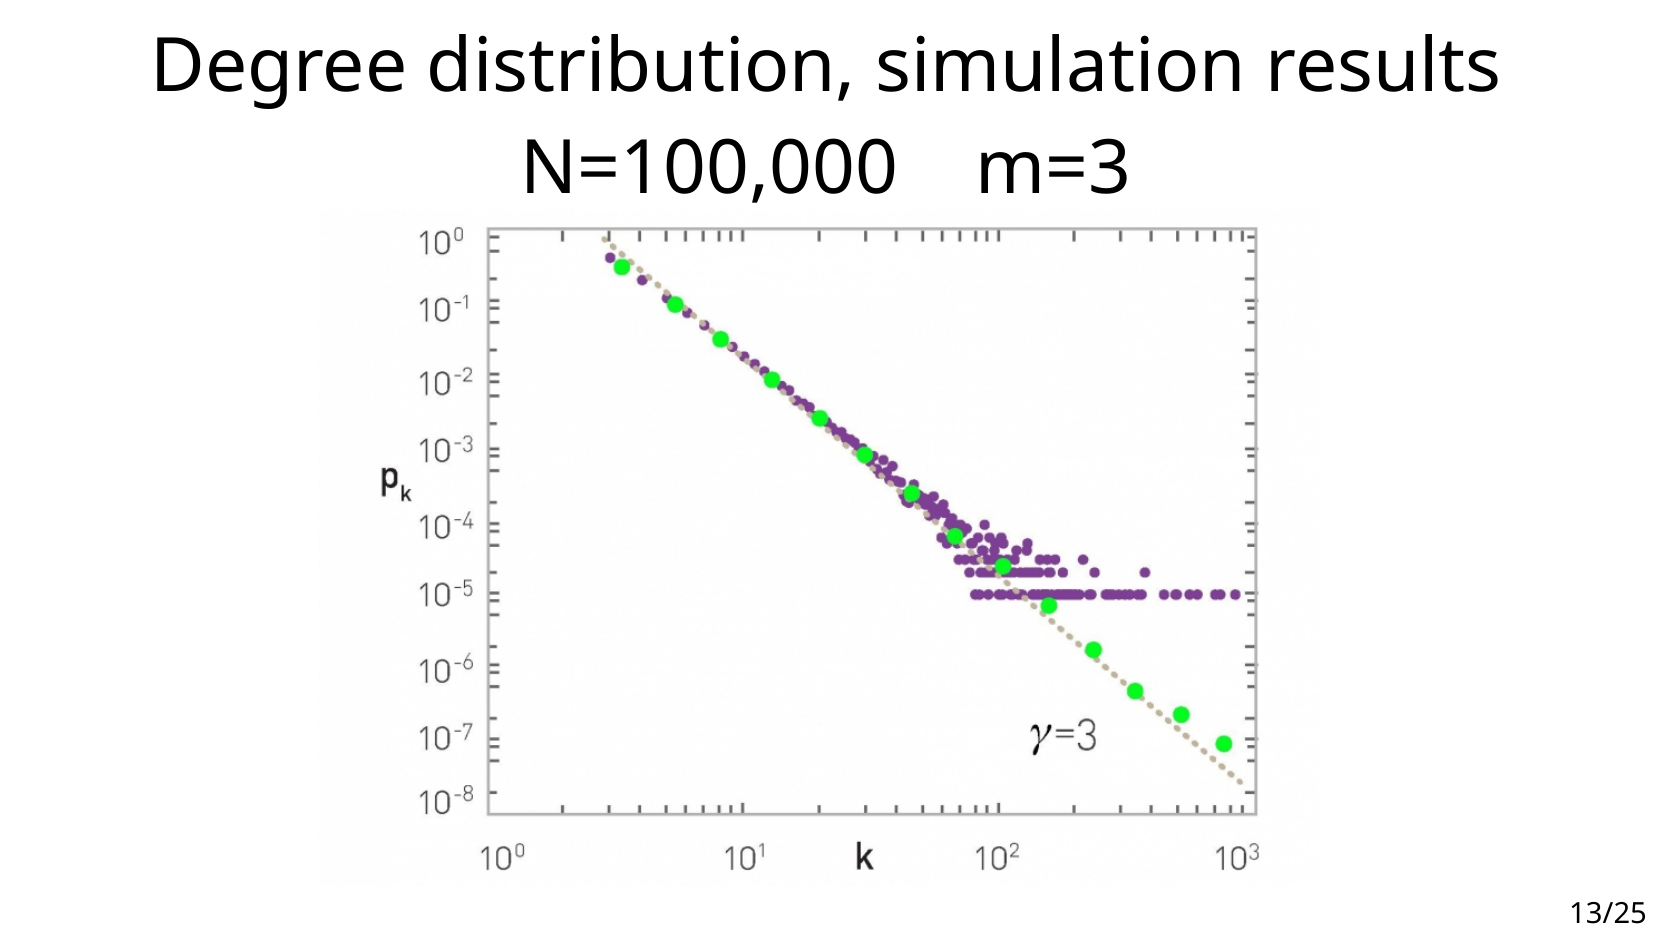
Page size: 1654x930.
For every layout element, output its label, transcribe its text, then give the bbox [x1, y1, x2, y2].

title Degree distribution, simulation results N=100,000 m=3 [0, 1, 1653, 225]
picture [318, 209, 1321, 886]
